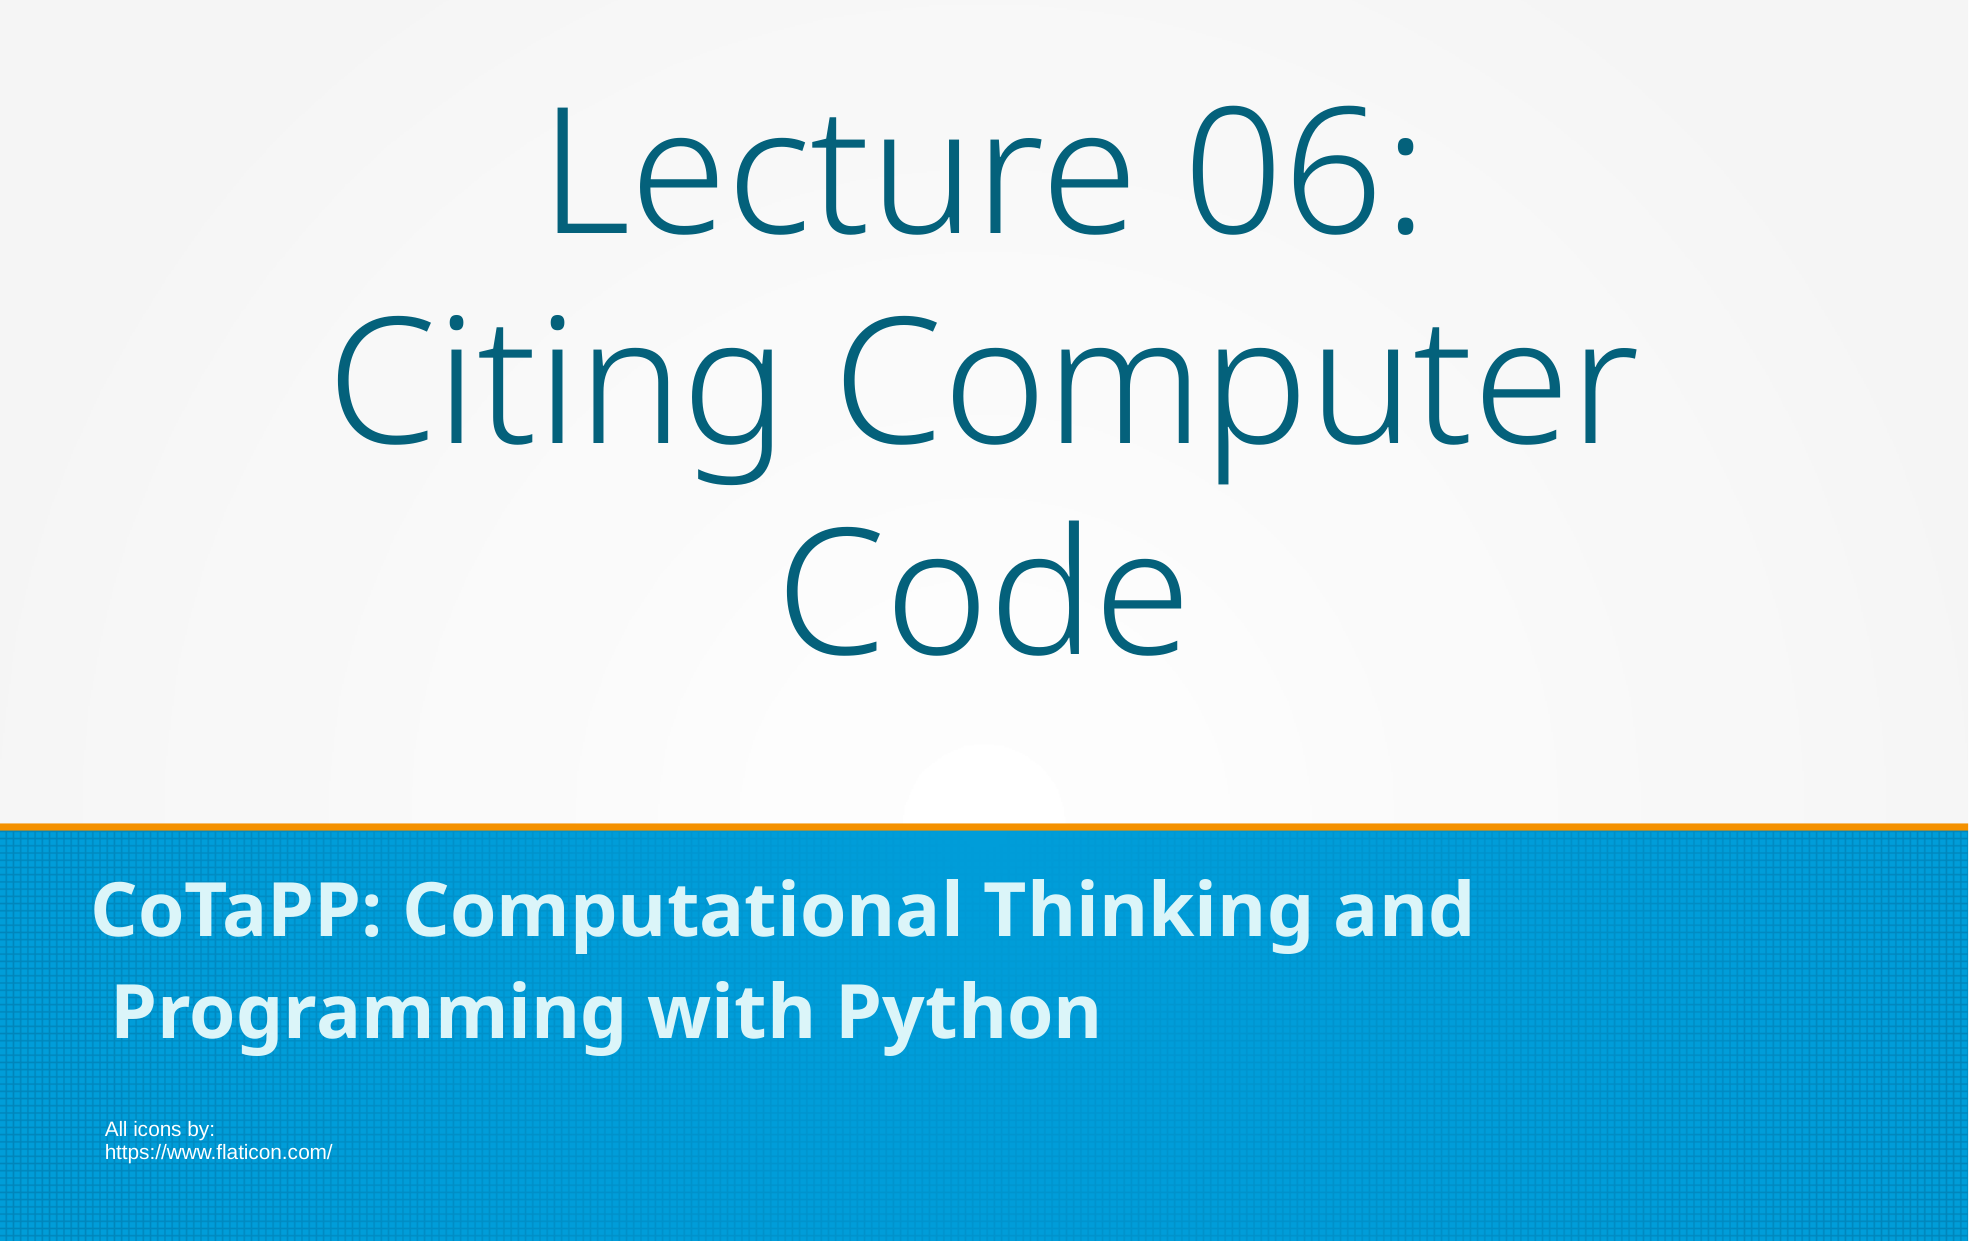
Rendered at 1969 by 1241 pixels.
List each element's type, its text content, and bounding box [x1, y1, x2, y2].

title Lecture 06: Citing Computer Code [98, 49, 1870, 691]
text_box All icons by: https://www.flaticon.com/ [90, 1110, 348, 1172]
picture [0, 0, 1969, 830]
subtitle CoTaPP: Computational Thinking and Programming with Python [90, 855, 1654, 1063]
